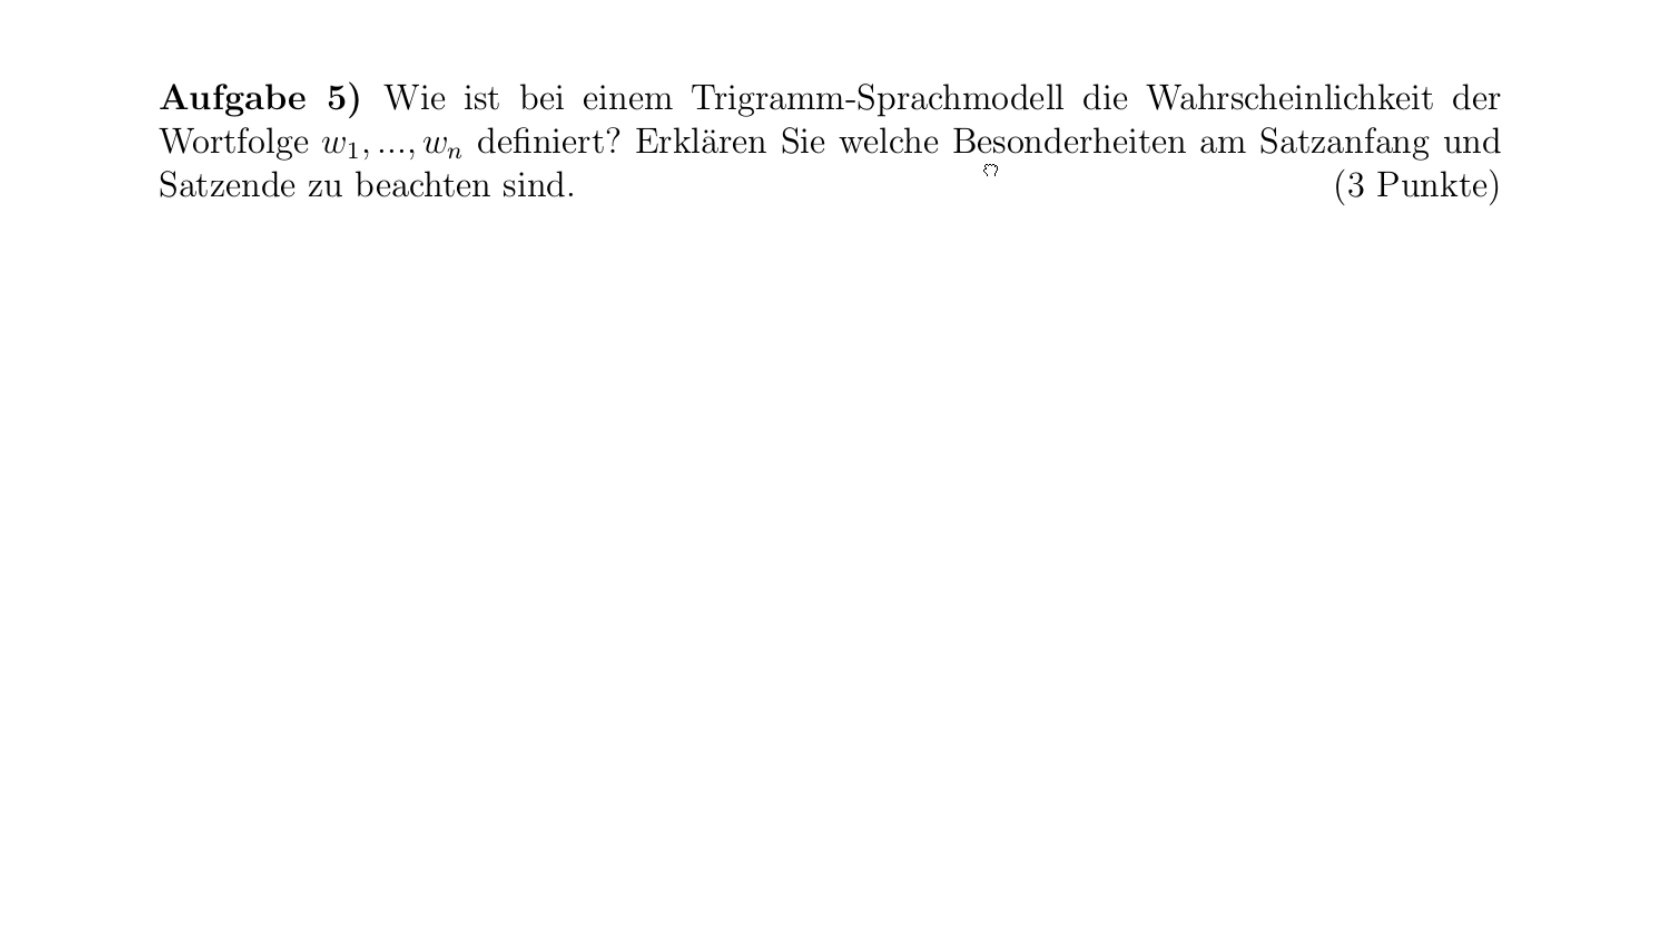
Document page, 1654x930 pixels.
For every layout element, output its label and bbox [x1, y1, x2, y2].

picture [93, 59, 1531, 241]
